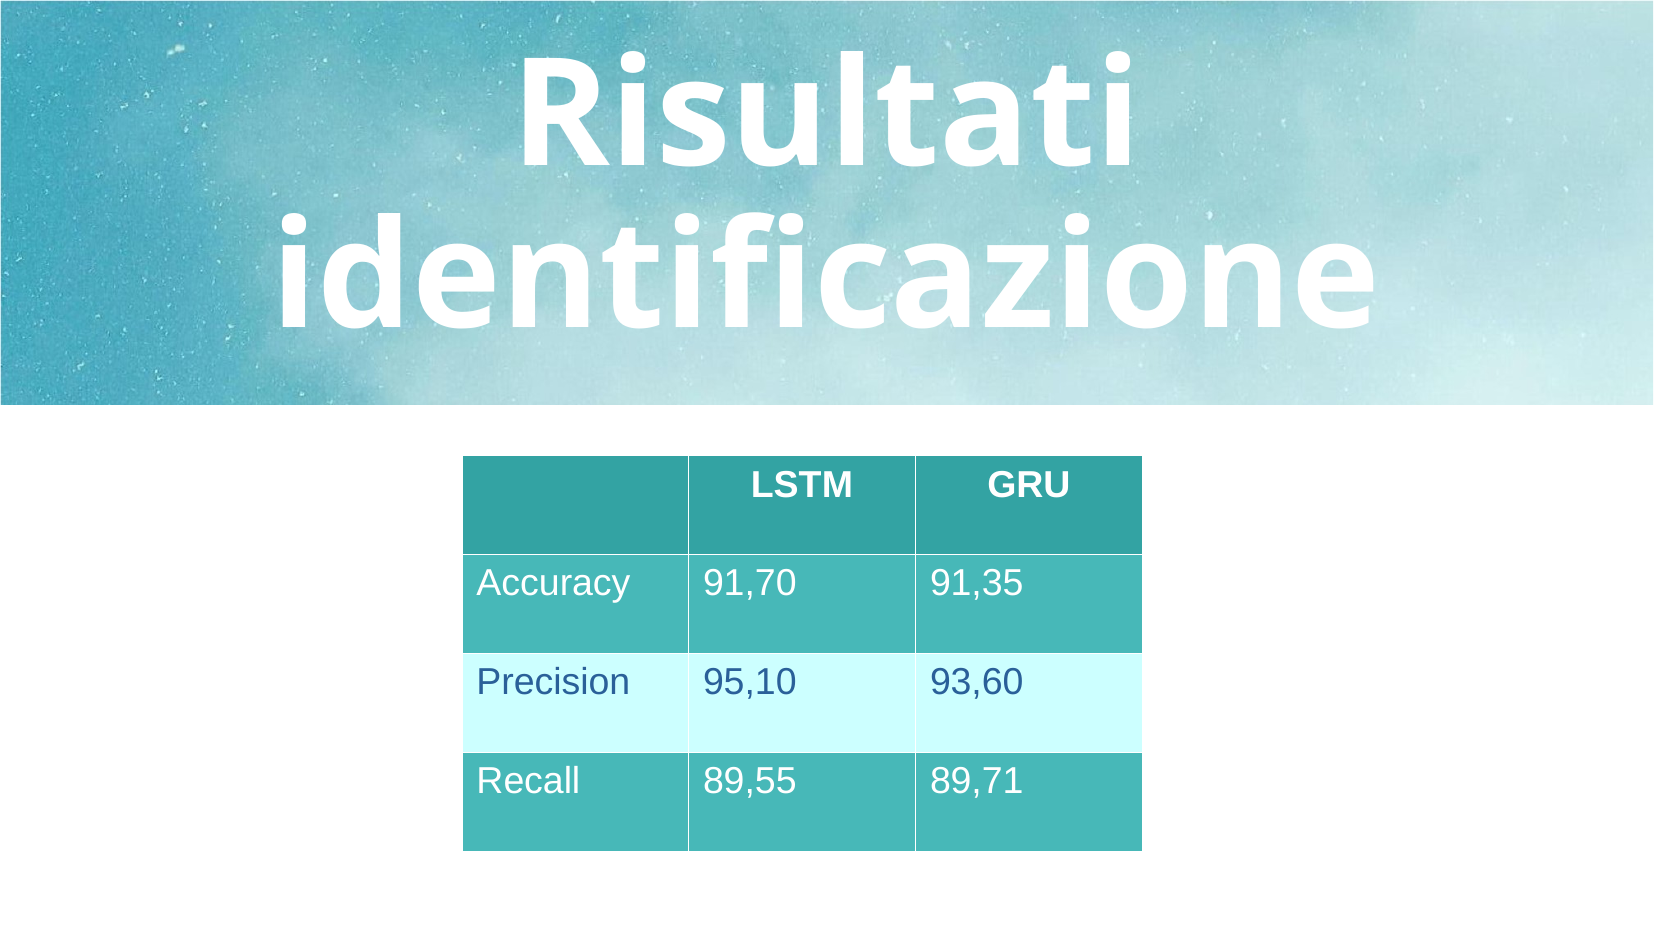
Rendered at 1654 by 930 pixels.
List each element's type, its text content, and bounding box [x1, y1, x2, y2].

picture [2, 2, 1653, 405]
title Risultati identificazione [82, 0, 1571, 402]
table_cell 93,60 [916, 654, 1142, 752]
table_cell 91,70 [689, 555, 915, 653]
table_cell 95,10 [689, 654, 915, 752]
table_cell Accuracy [463, 555, 688, 653]
table_cell Recall [463, 753, 688, 851]
table_cell 89,55 [689, 753, 915, 851]
table_cell 91,35 [916, 555, 1142, 653]
table_cell Precision [463, 654, 688, 752]
table_cell 89,71 [916, 753, 1142, 851]
table_header [463, 456, 688, 554]
table_header LSTM [689, 456, 915, 554]
table_header GRU [916, 456, 1142, 554]
